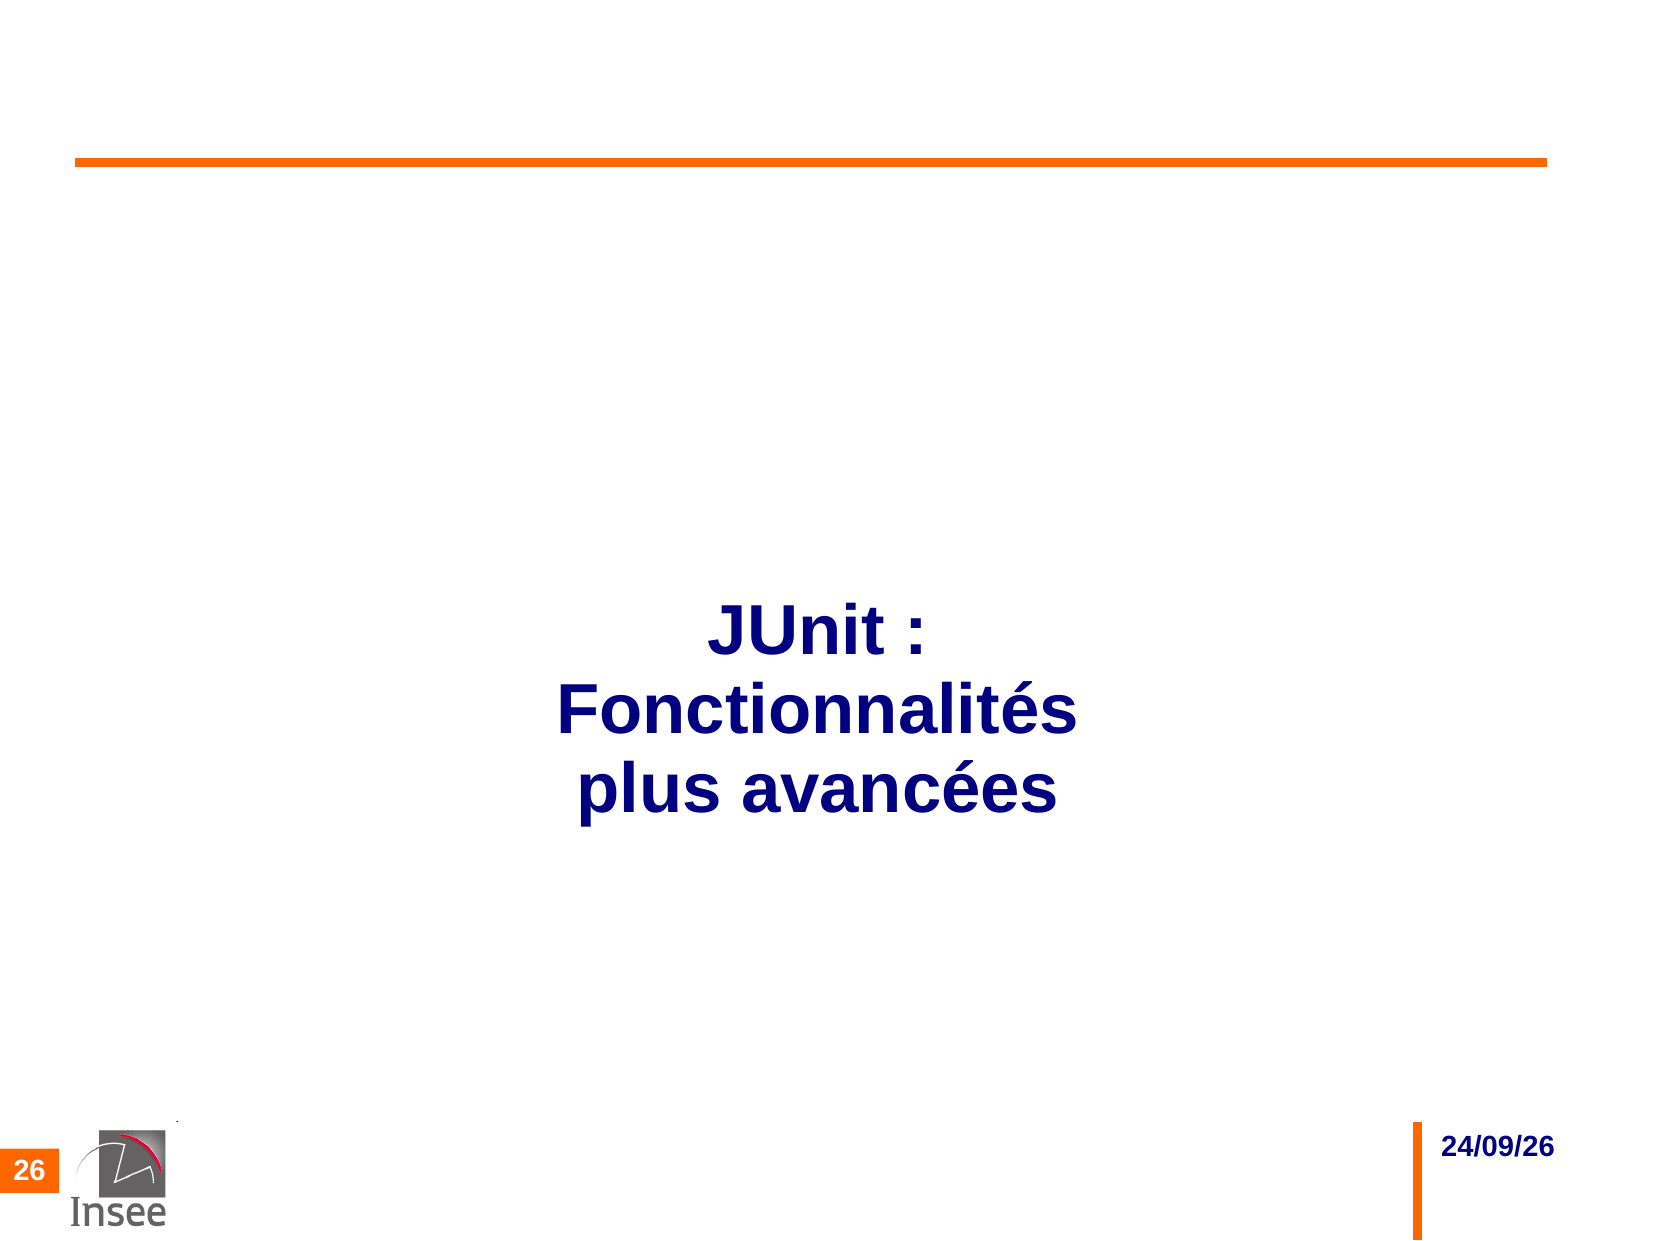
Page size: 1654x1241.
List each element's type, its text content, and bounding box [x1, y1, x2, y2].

picture [62, 1121, 178, 1241]
list JUnit : Fonctionnalités plus avancées [419, 590, 1146, 832]
